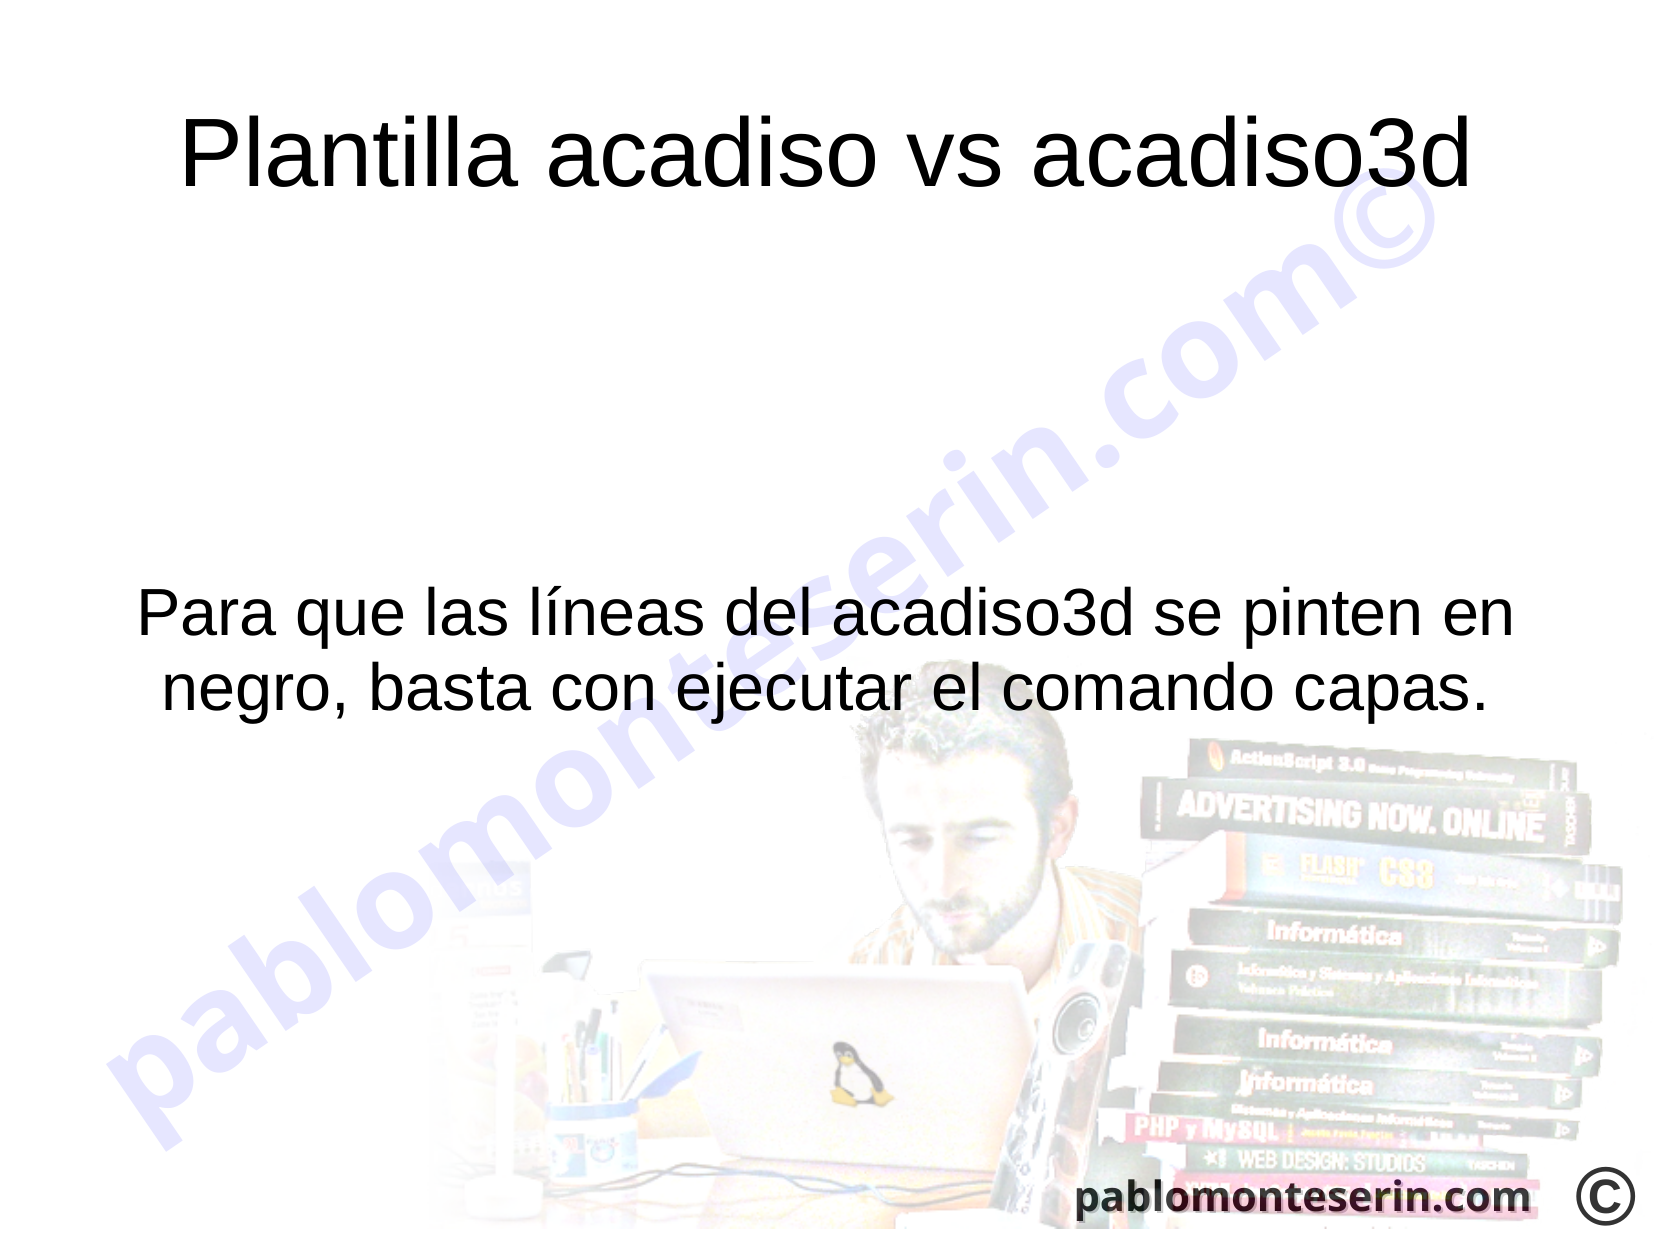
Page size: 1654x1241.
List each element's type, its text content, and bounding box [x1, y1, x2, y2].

title Plantilla acadiso vs acadiso3d [82, 49, 1571, 257]
subtitle Para que las líneas del acadiso3d se pinten en negro, basta con ejecutar el comando capas. [82, 290, 1571, 1010]
picture [412, 640, 1654, 1229]
